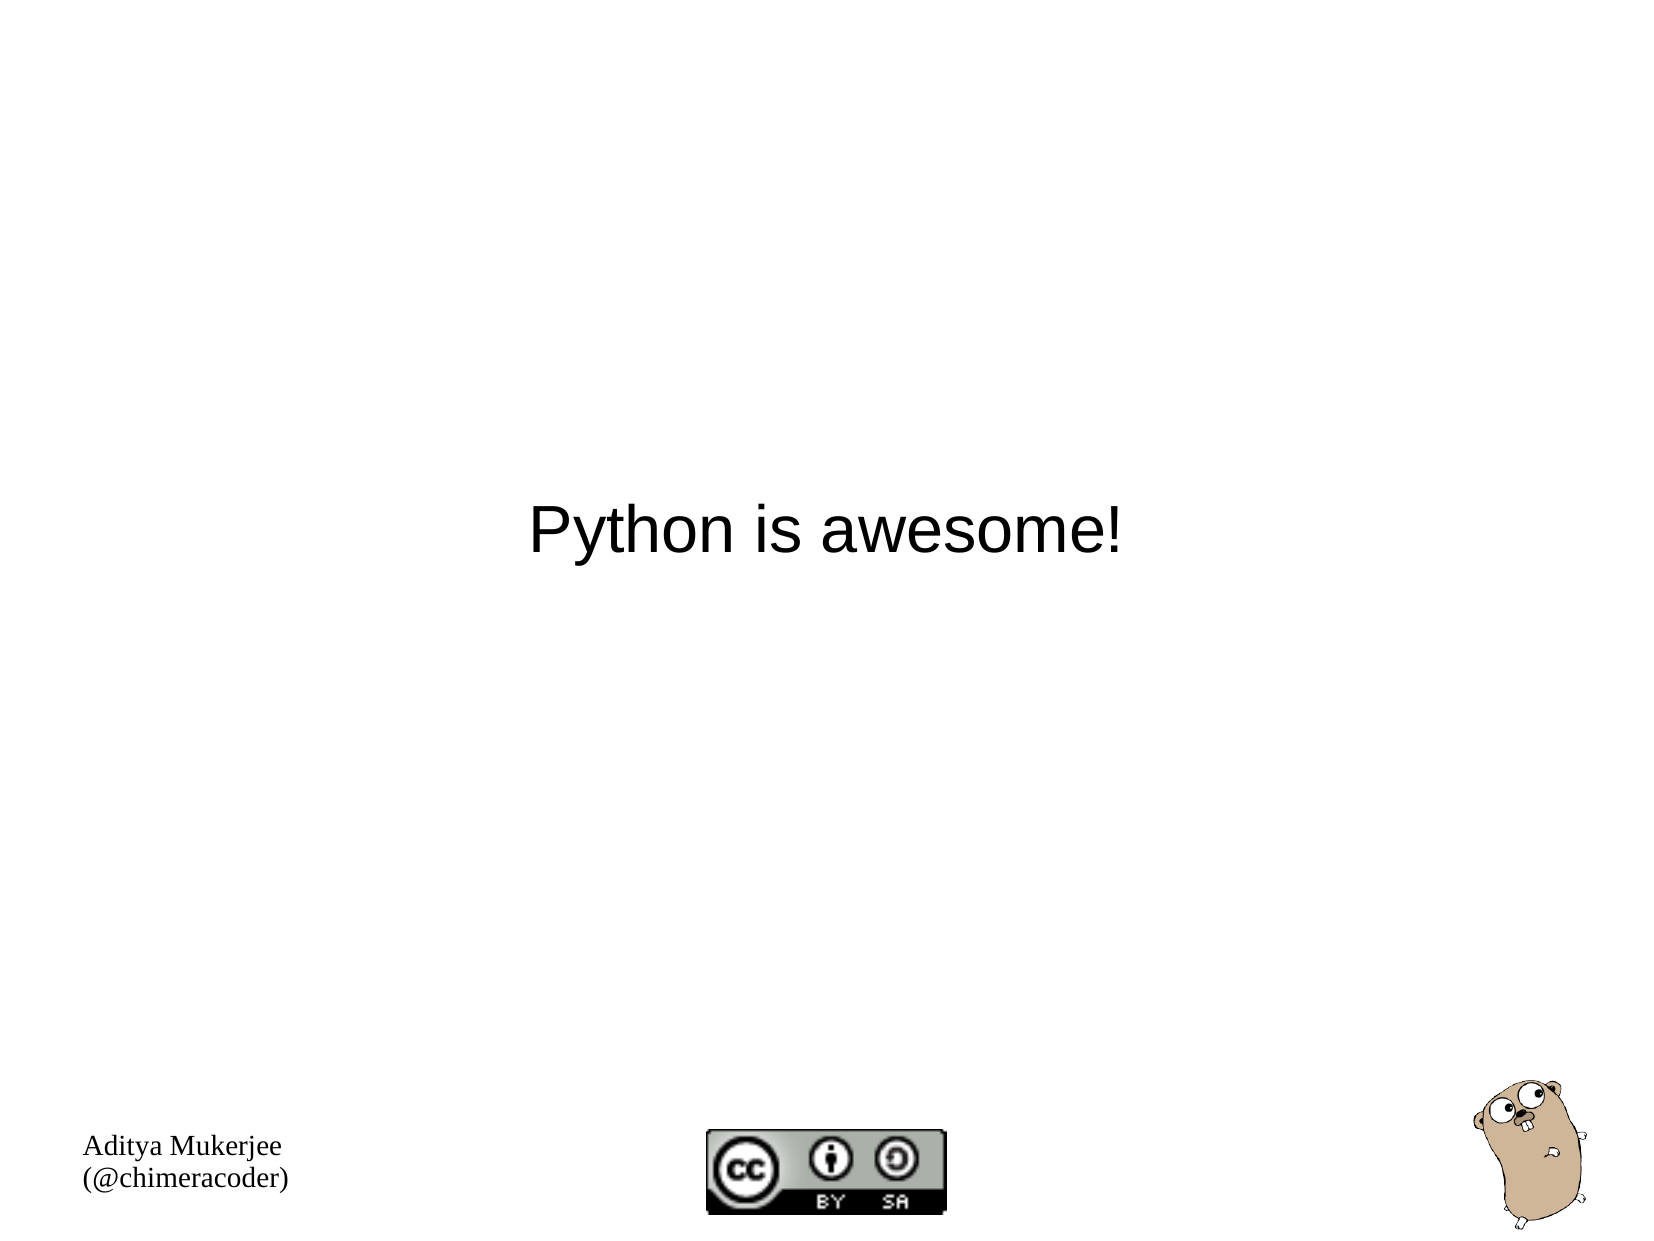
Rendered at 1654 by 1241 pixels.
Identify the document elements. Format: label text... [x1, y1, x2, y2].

picture [1455, 1079, 1606, 1230]
subtitle Python is awesome! [82, 49, 1571, 1010]
picture [706, 1129, 947, 1215]
